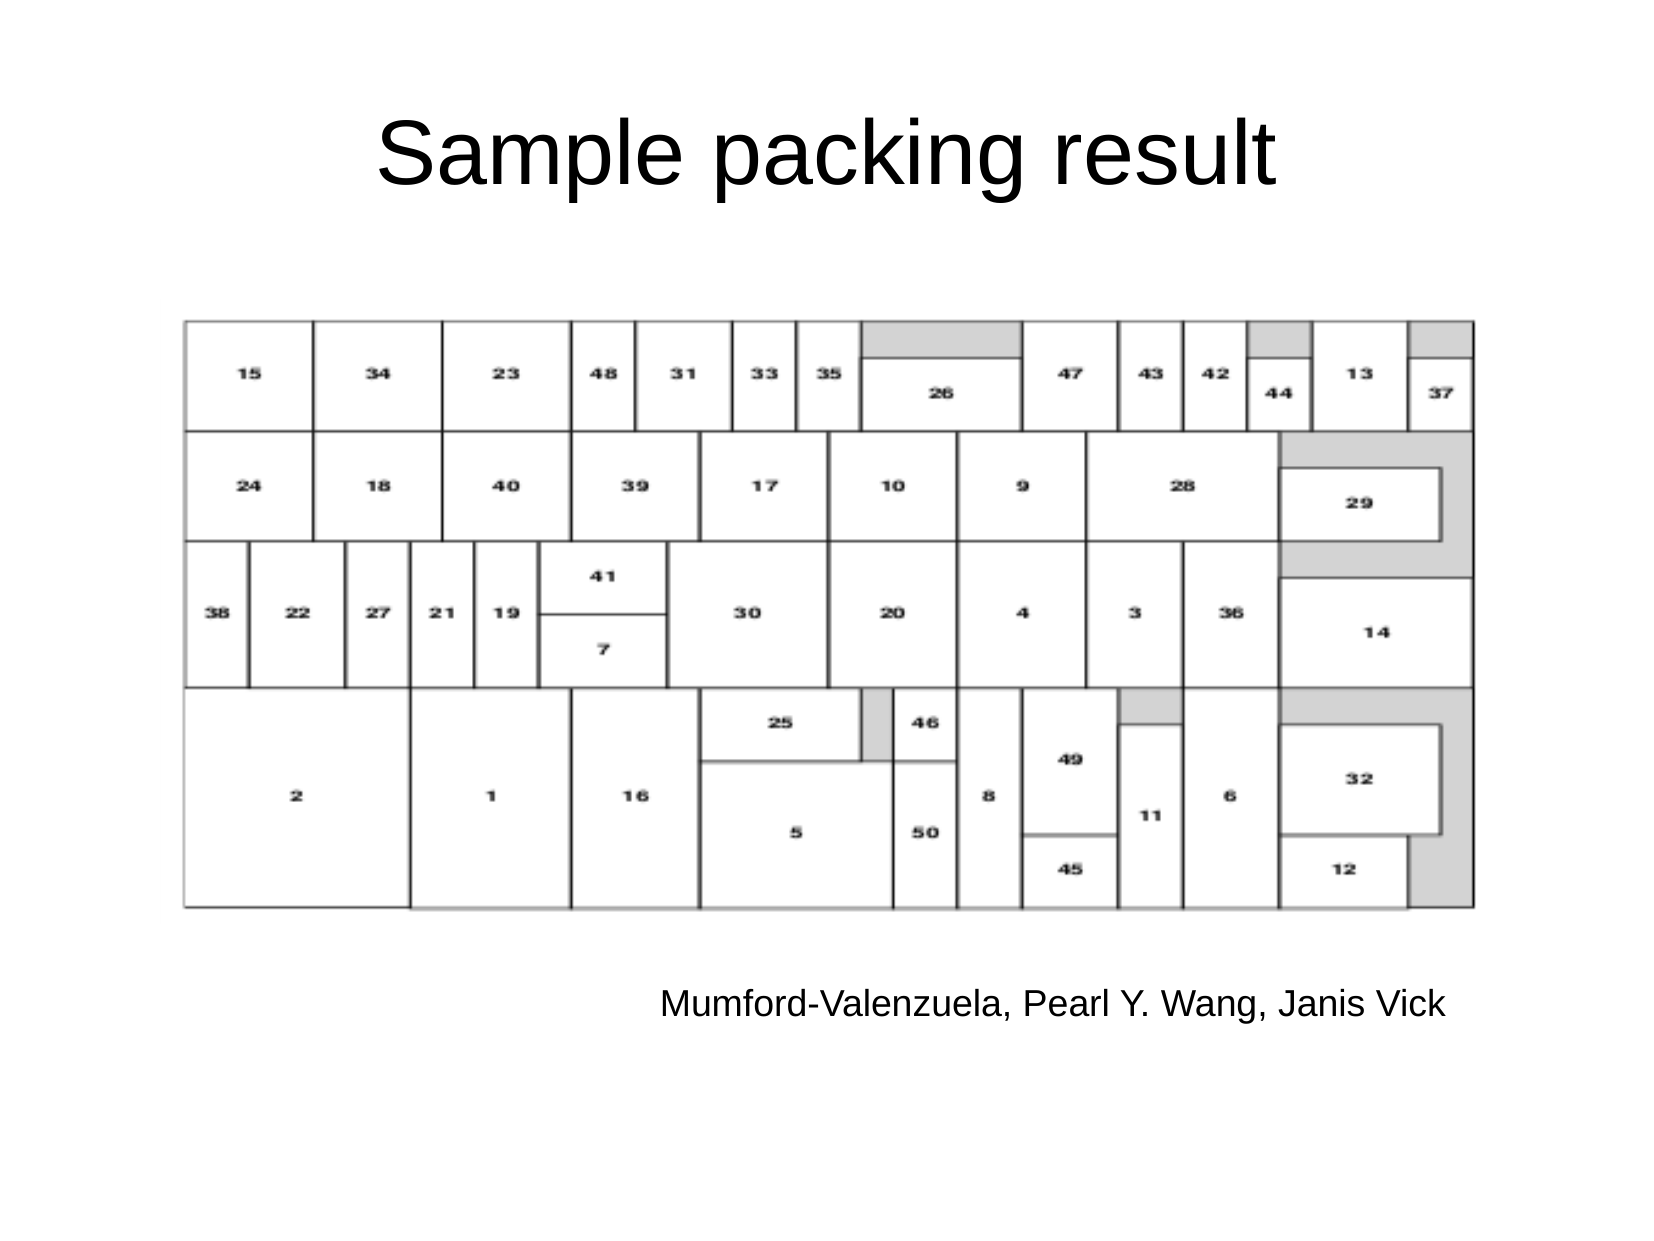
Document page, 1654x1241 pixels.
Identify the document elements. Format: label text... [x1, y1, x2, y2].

picture [159, 299, 1495, 924]
title Sample packing result [82, 49, 1571, 257]
text_box Mumford-Valenzuela, Pearl Y. Wang, Janis Vick [645, 975, 1516, 1032]
